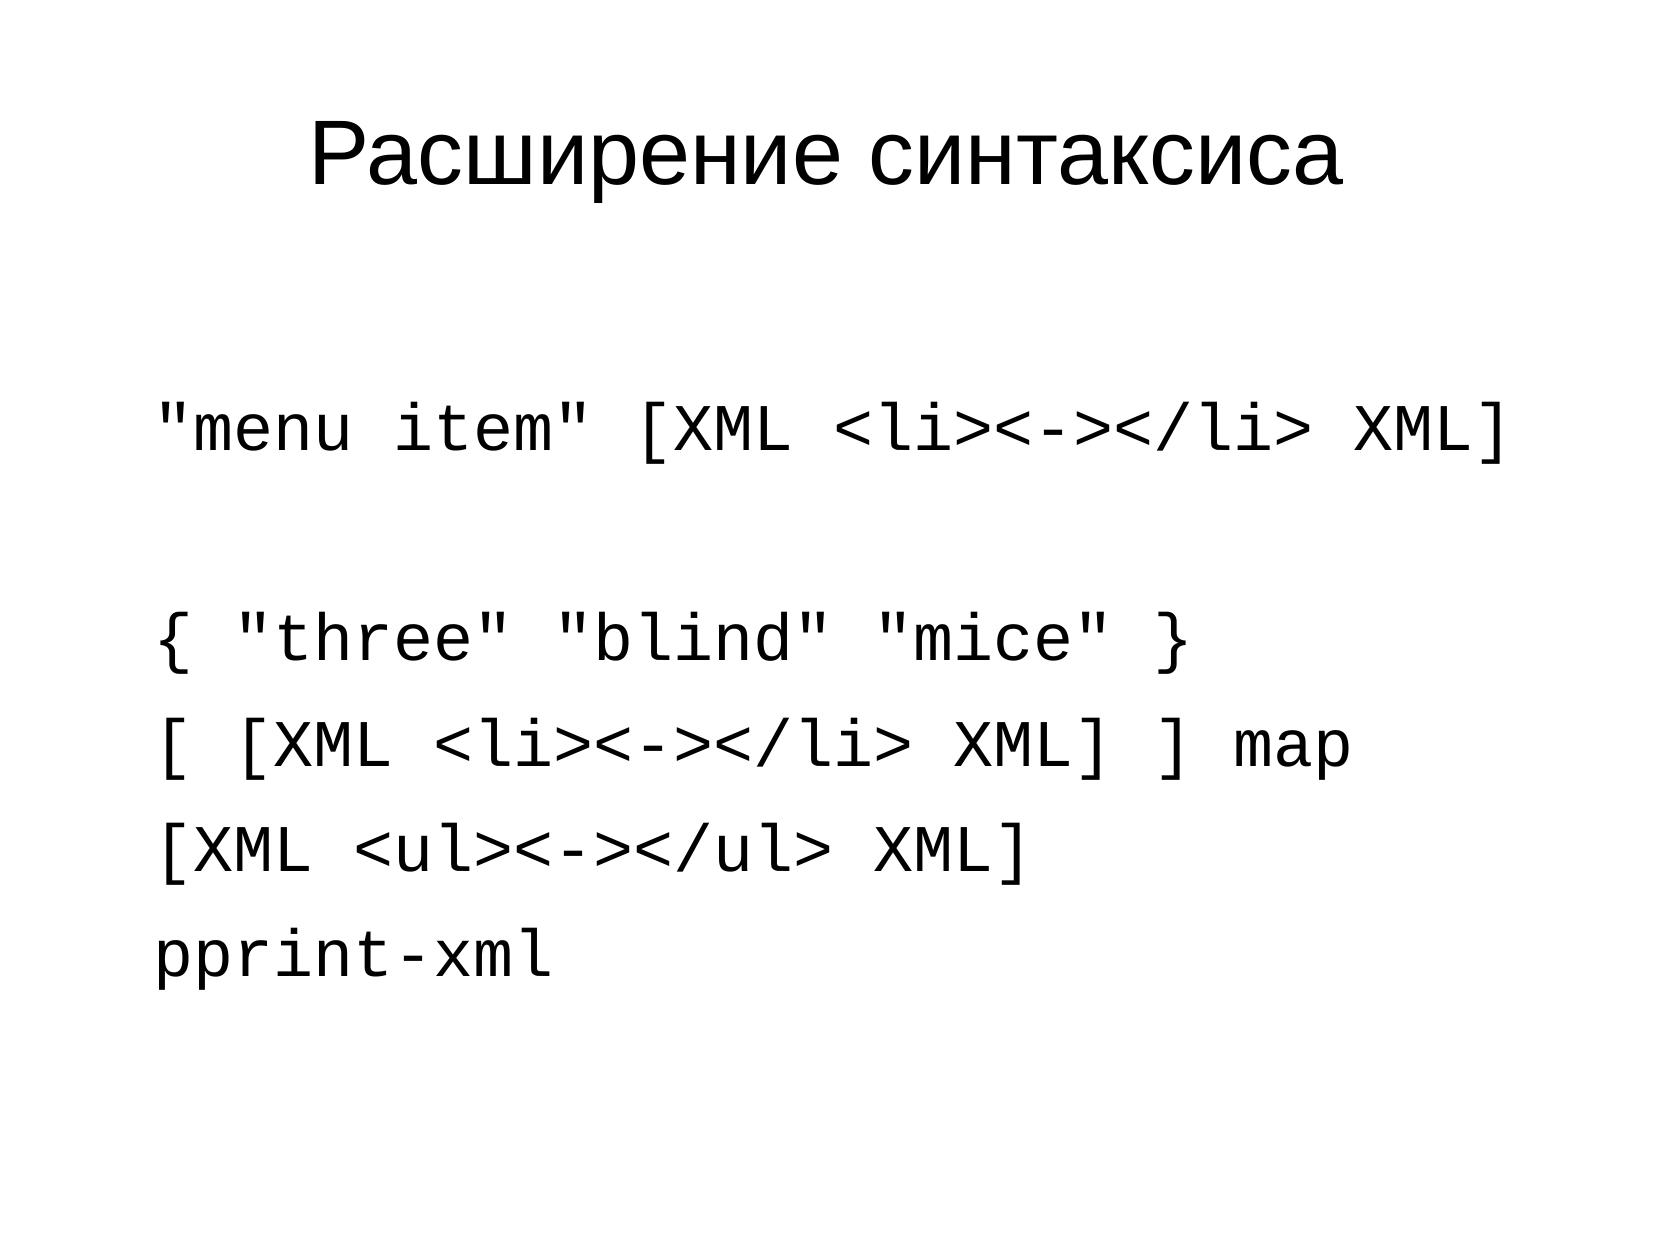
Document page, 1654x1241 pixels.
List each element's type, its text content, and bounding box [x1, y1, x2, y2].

list "menu item" [XML <li><-></li> XML] { "three" "blind" "mice" } [ [XML <li><-></li> XML] ] map [XML <ul><-></ul> XML] pprint-xml [82, 290, 1538, 1010]
title Расширение синтаксиса [82, 49, 1571, 257]
